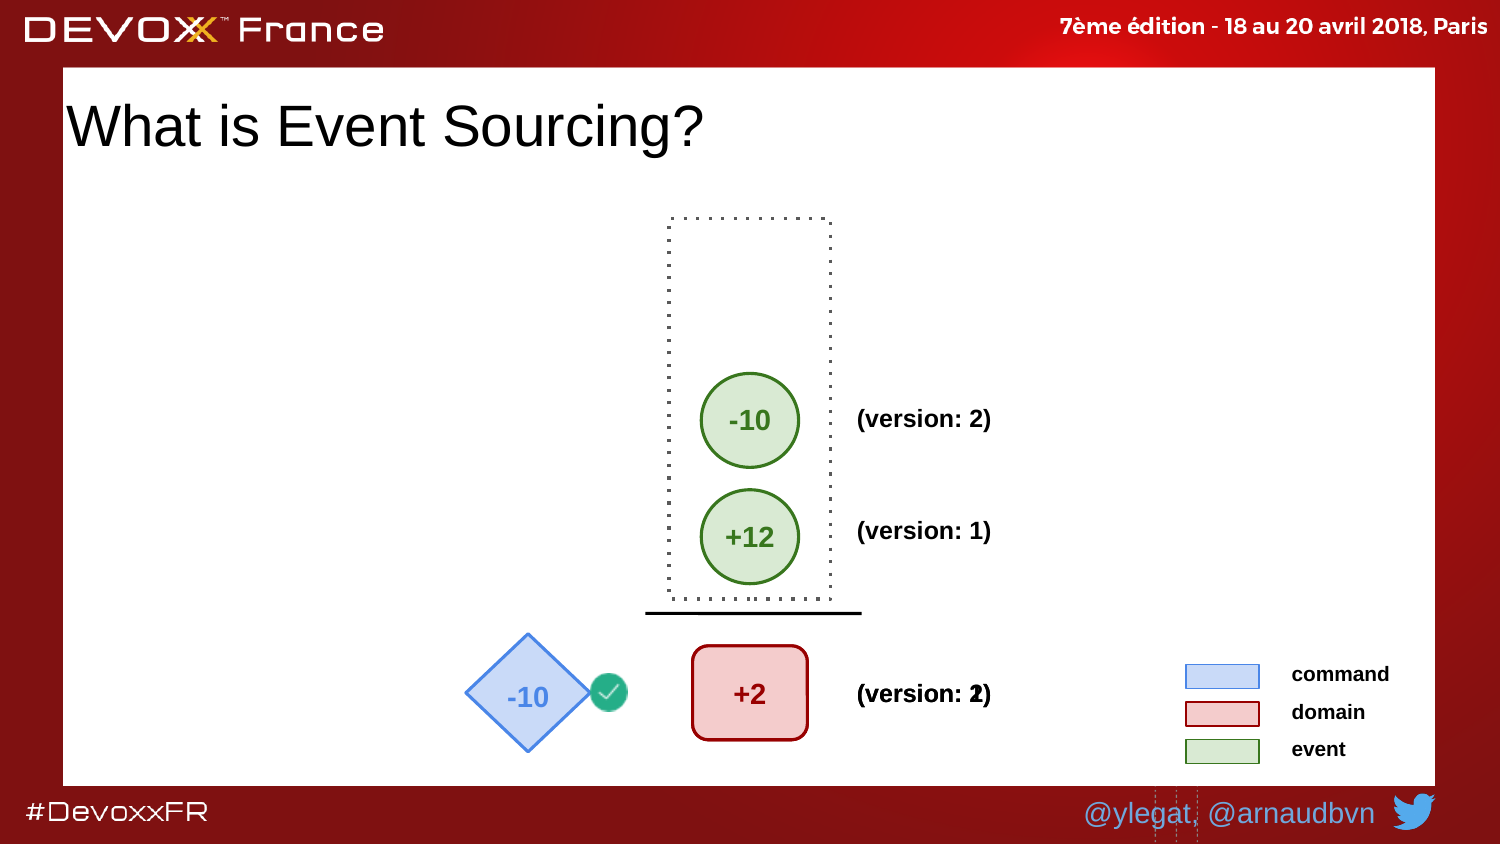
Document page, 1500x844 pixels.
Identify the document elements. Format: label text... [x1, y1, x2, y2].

text_box [496, 722, 560, 752]
text_box [1185, 739, 1260, 764]
text_box event [1276, 720, 1428, 783]
text_box [717, 489, 783, 502]
text_box +2 [692, 645, 808, 740]
text_box [794, 400, 799, 441]
text_box [701, 400, 706, 441]
text_box (version: 1) [841, 499, 1012, 562]
text_box [1185, 702, 1260, 726]
text_box +12 [706, 502, 794, 584]
text_box [569, 672, 590, 713]
text_box [716, 373, 784, 386]
text_box @ylegat, @arnaudbvn [1068, 779, 1399, 844]
text_box (version: 2) [841, 662, 1012, 724]
text_box (version: 2) [841, 387, 1012, 449]
text_box [497, 633, 559, 663]
text_box -10 [706, 386, 794, 468]
title What is Event Sourcing? [51, 72, 1449, 167]
text_box [1185, 664, 1260, 689]
text_box [465, 672, 487, 713]
text_box [794, 516, 799, 557]
text_box -10 [487, 663, 569, 722]
picture [0, 0, 1500, 844]
text_box [701, 516, 706, 557]
text_box command [1276, 645, 1428, 683]
text_box domain [1276, 683, 1428, 720]
